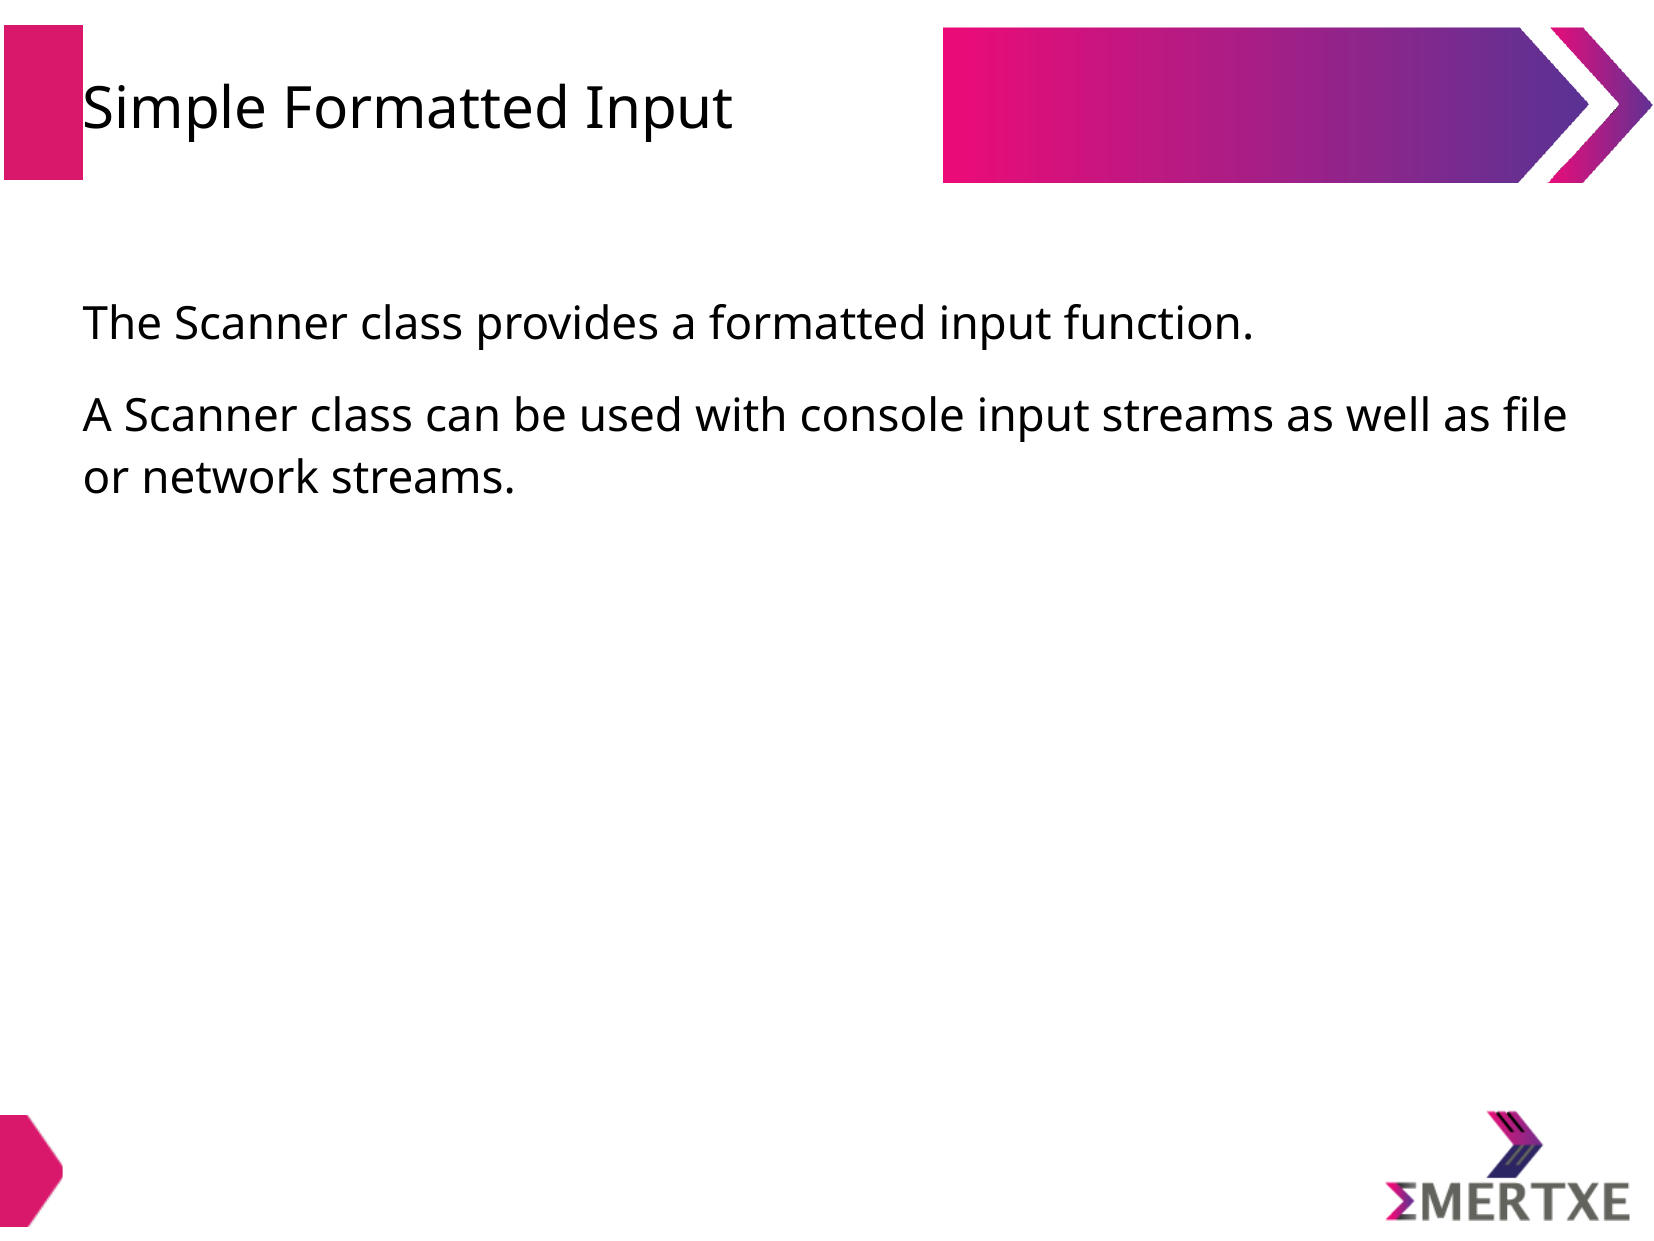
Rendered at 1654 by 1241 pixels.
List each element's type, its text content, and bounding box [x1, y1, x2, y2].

picture [1385, 1107, 1631, 1221]
list The Scanner class provides a formatted input function. A Scanner class can be used with console input streams as well as file or network streams. [82, 290, 1571, 1010]
picture [1571, 27, 1653, 183]
title Simple Formatted Input [82, 2, 1571, 210]
